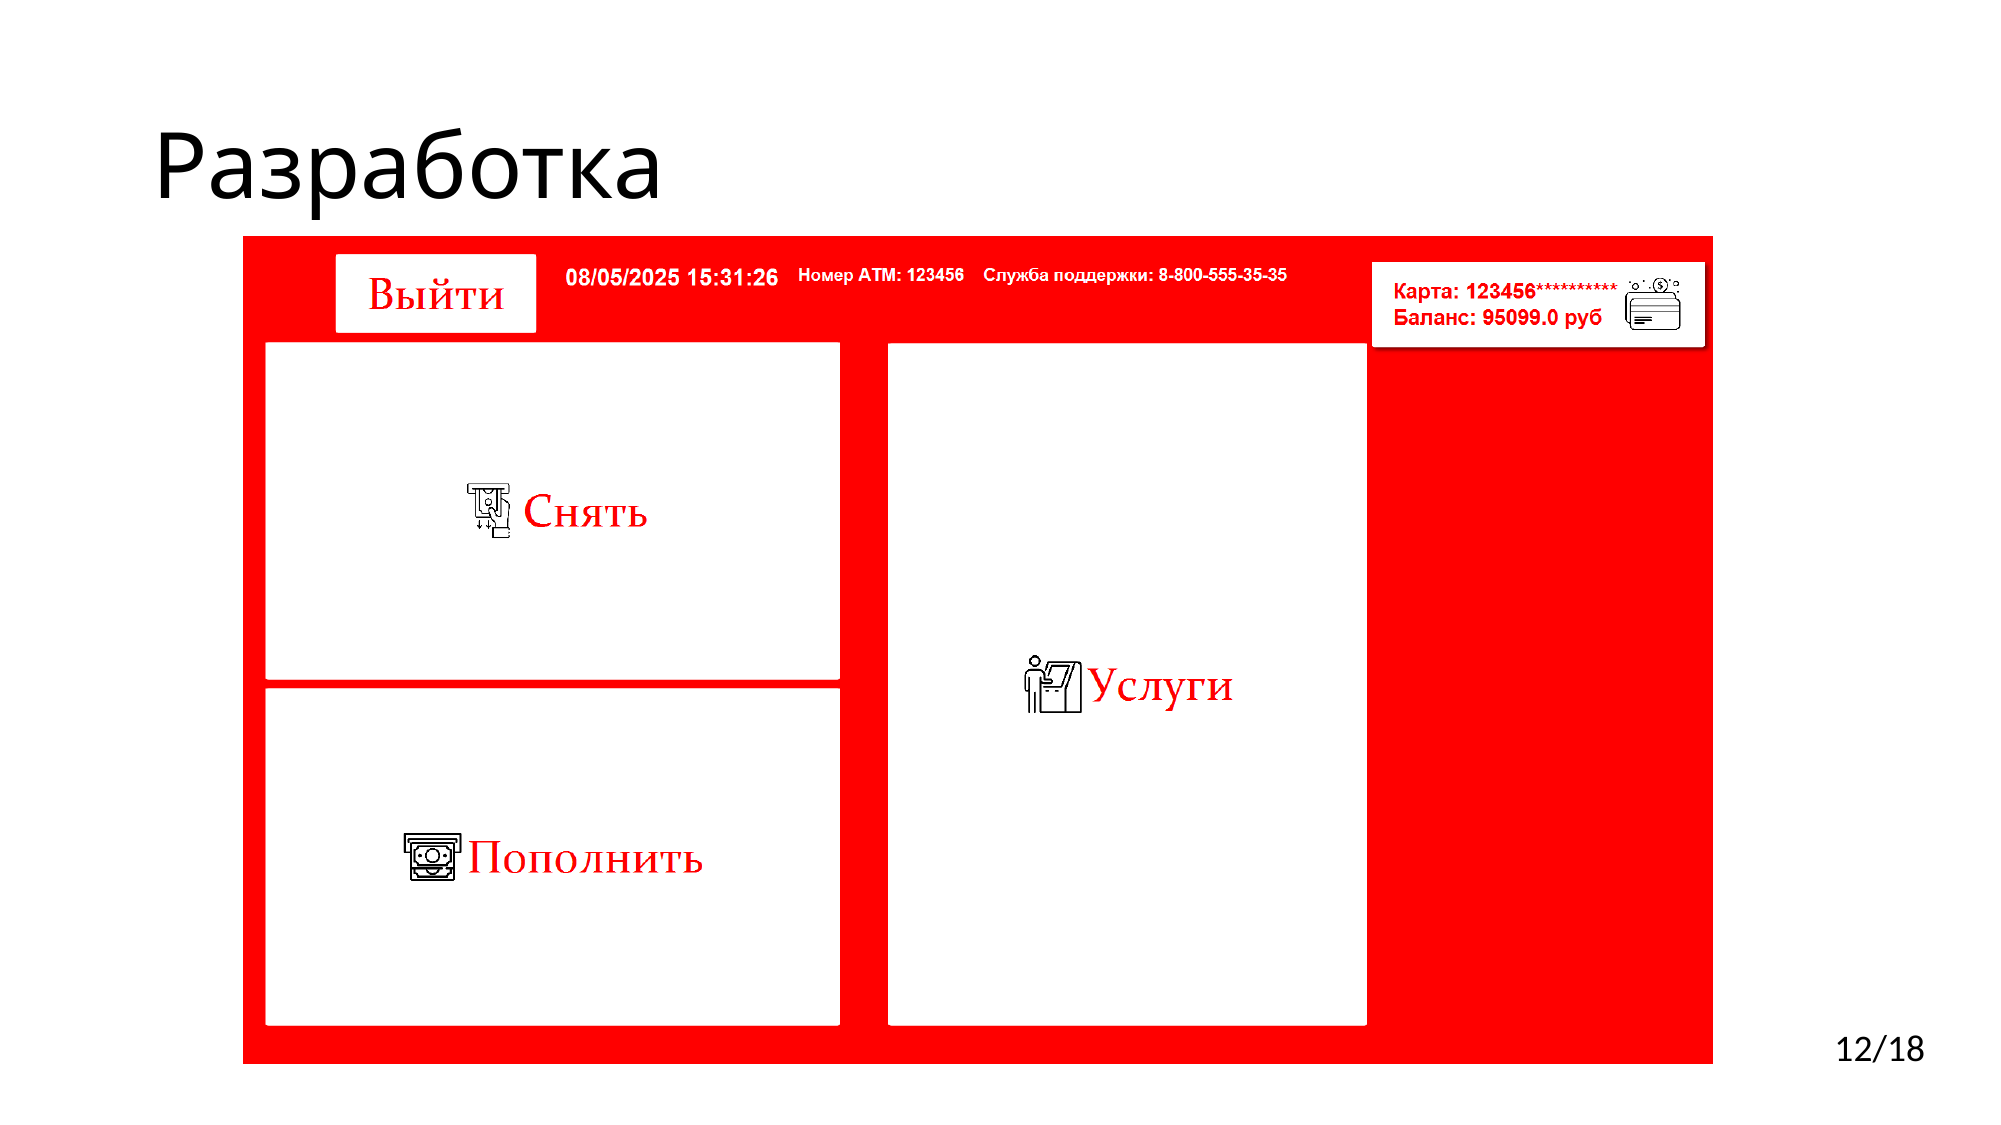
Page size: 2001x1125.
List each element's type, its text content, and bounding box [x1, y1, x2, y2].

title Разработка [137, 59, 1863, 278]
picture [243, 236, 1713, 1064]
text_box 12/18 [1811, 1016, 1940, 1077]
